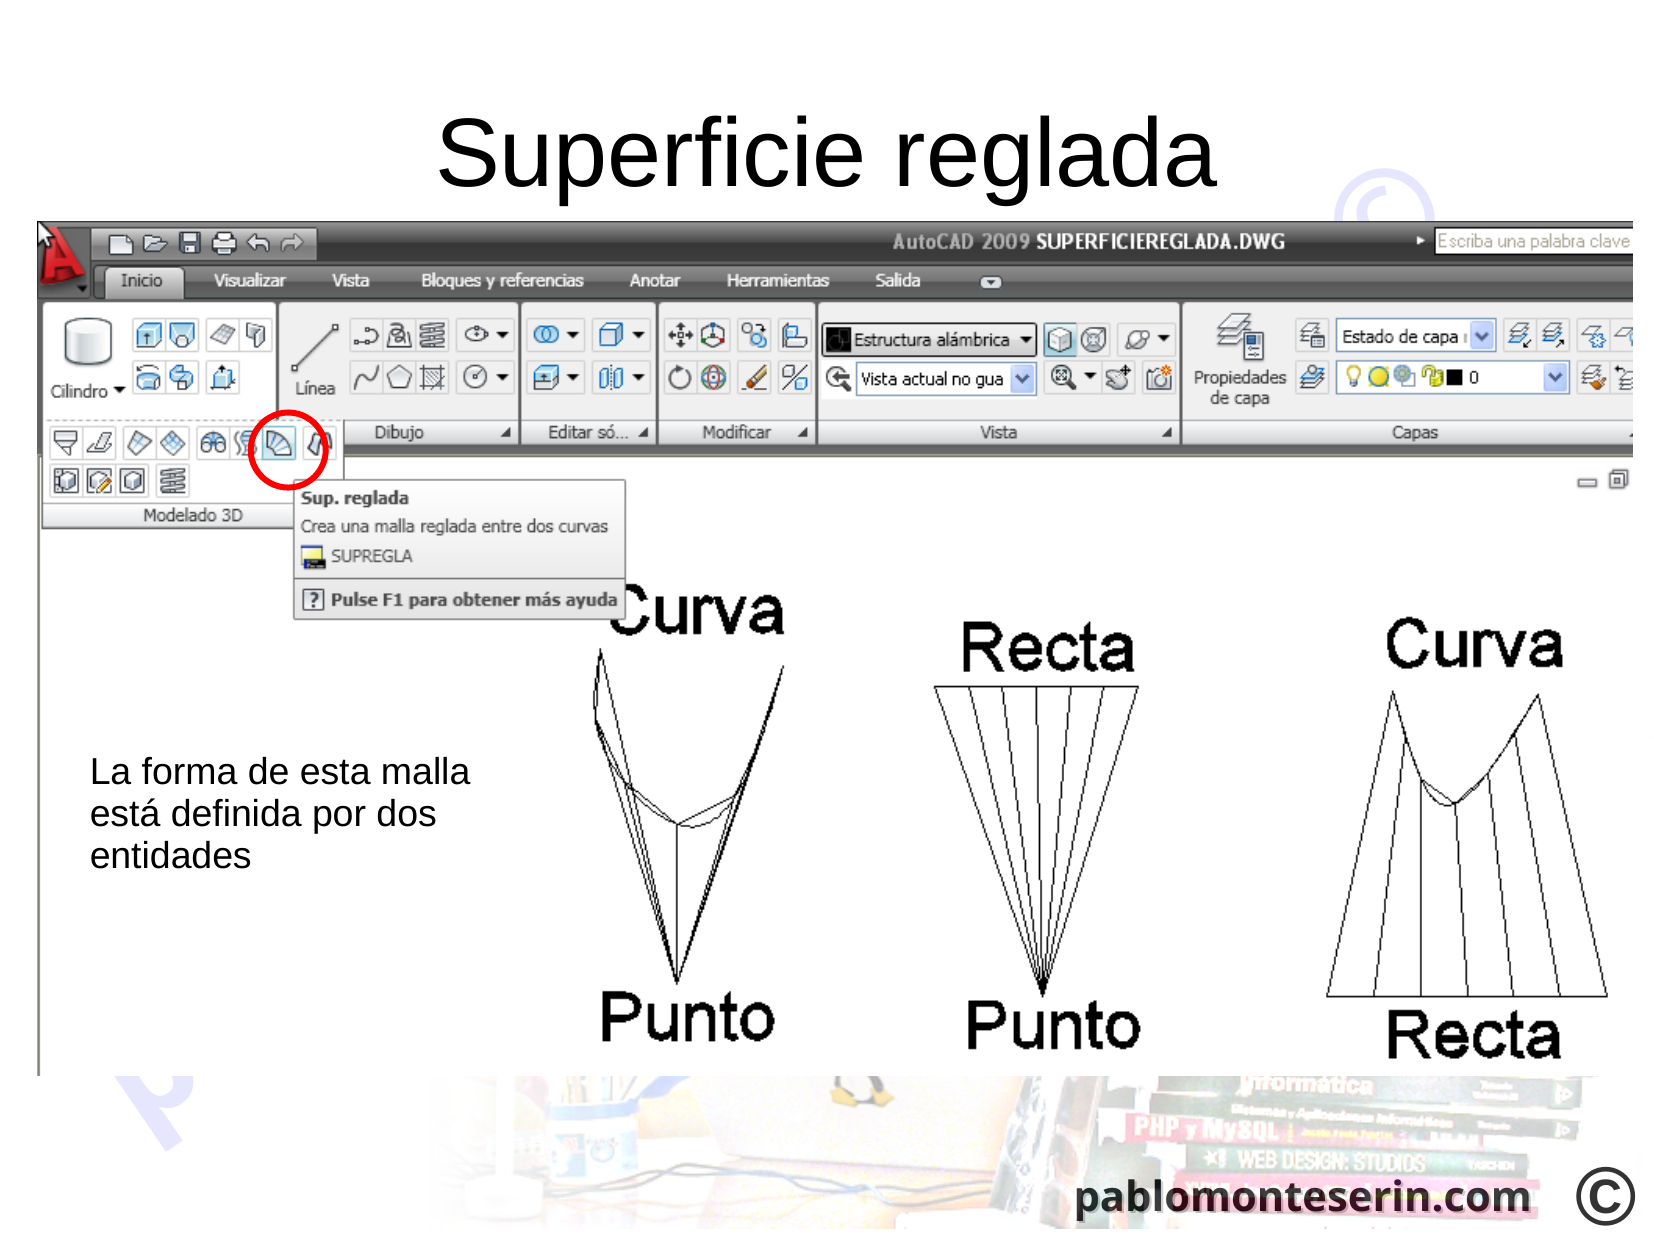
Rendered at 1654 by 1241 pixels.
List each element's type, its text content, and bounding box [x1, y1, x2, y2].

picture [37, 221, 1654, 1229]
text_box La forma de esta malla está definida por dos entidades [75, 742, 488, 1013]
title Superficie reglada [82, 49, 1571, 221]
